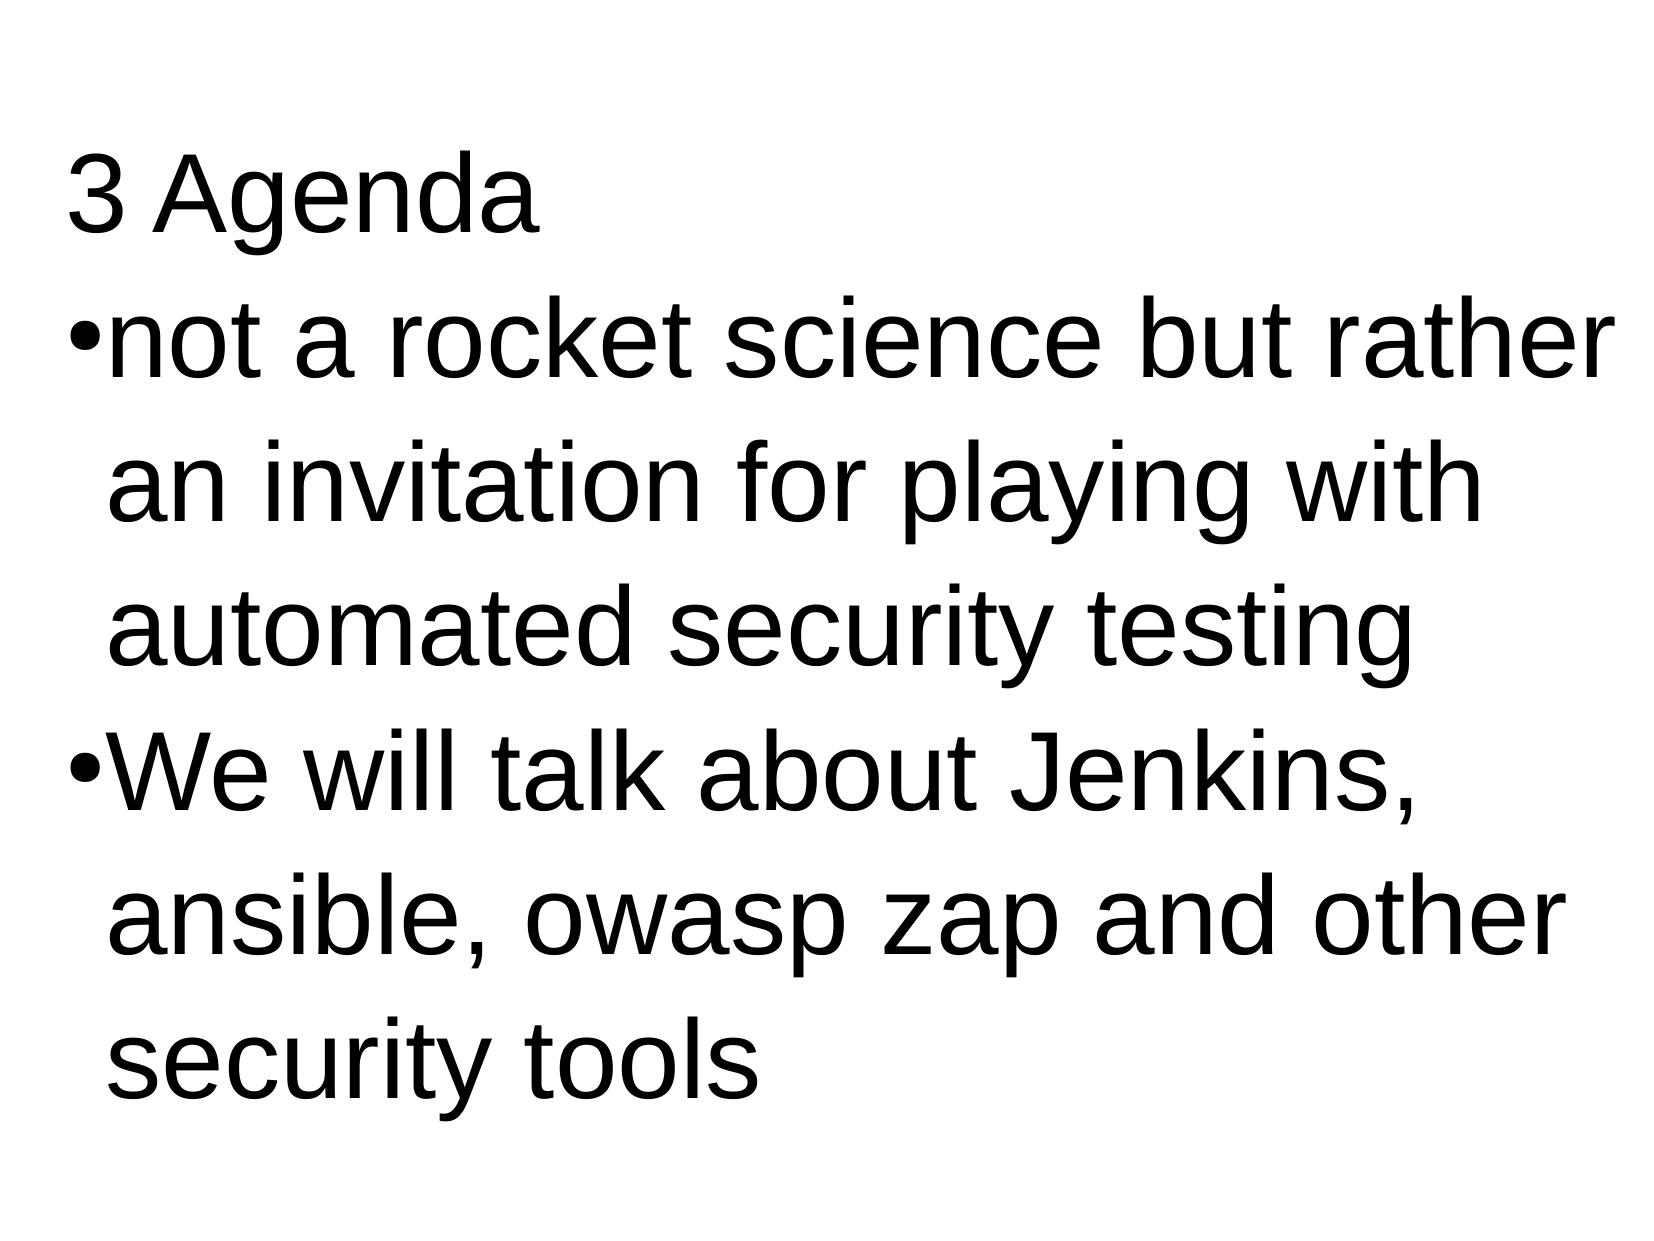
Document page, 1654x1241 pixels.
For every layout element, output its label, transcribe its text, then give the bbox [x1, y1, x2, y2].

text_box 3 Agenda not a rocket science but rather an invitation for playing with automated security testing We will talk about Jenkins, ansible, owasp zap and other security tools [50, 105, 1633, 1111]
